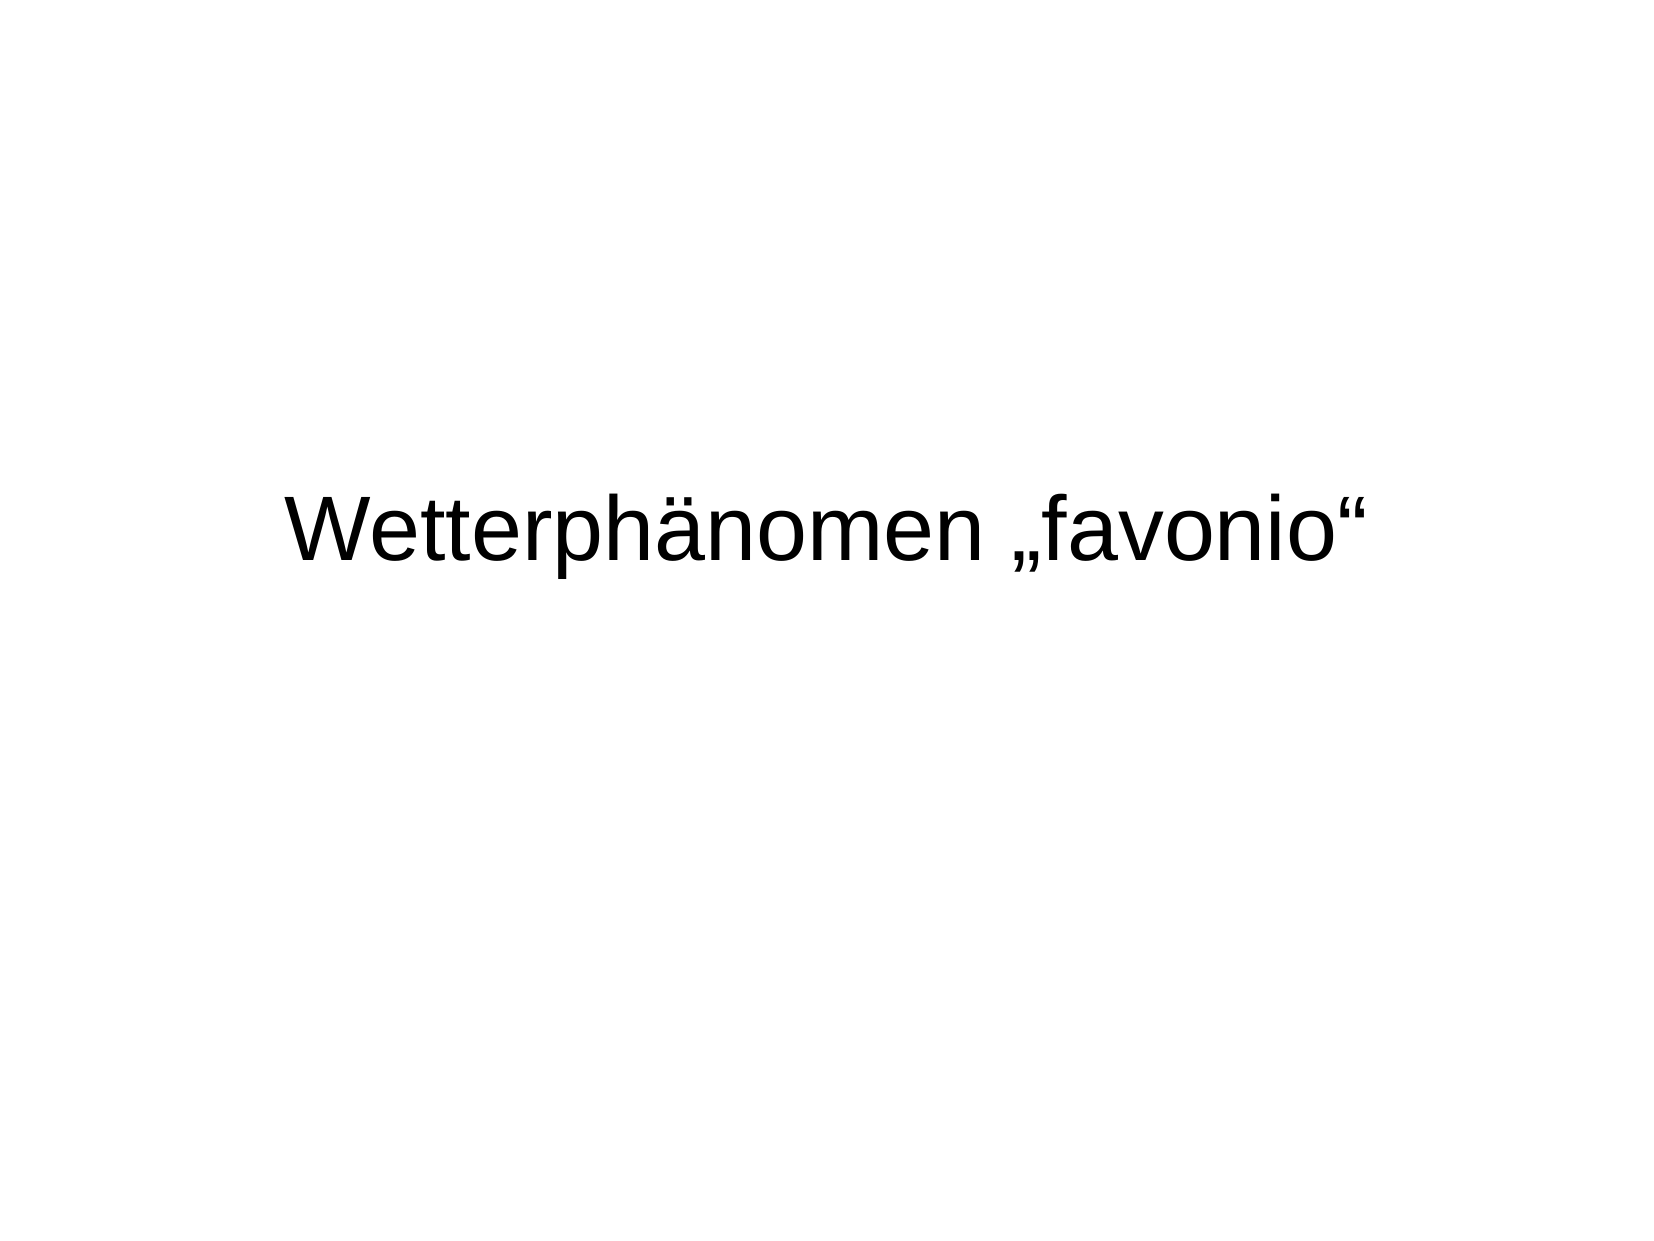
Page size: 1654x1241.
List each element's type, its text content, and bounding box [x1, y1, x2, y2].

title Wetterphänomen „favonio“ [82, 425, 1571, 633]
